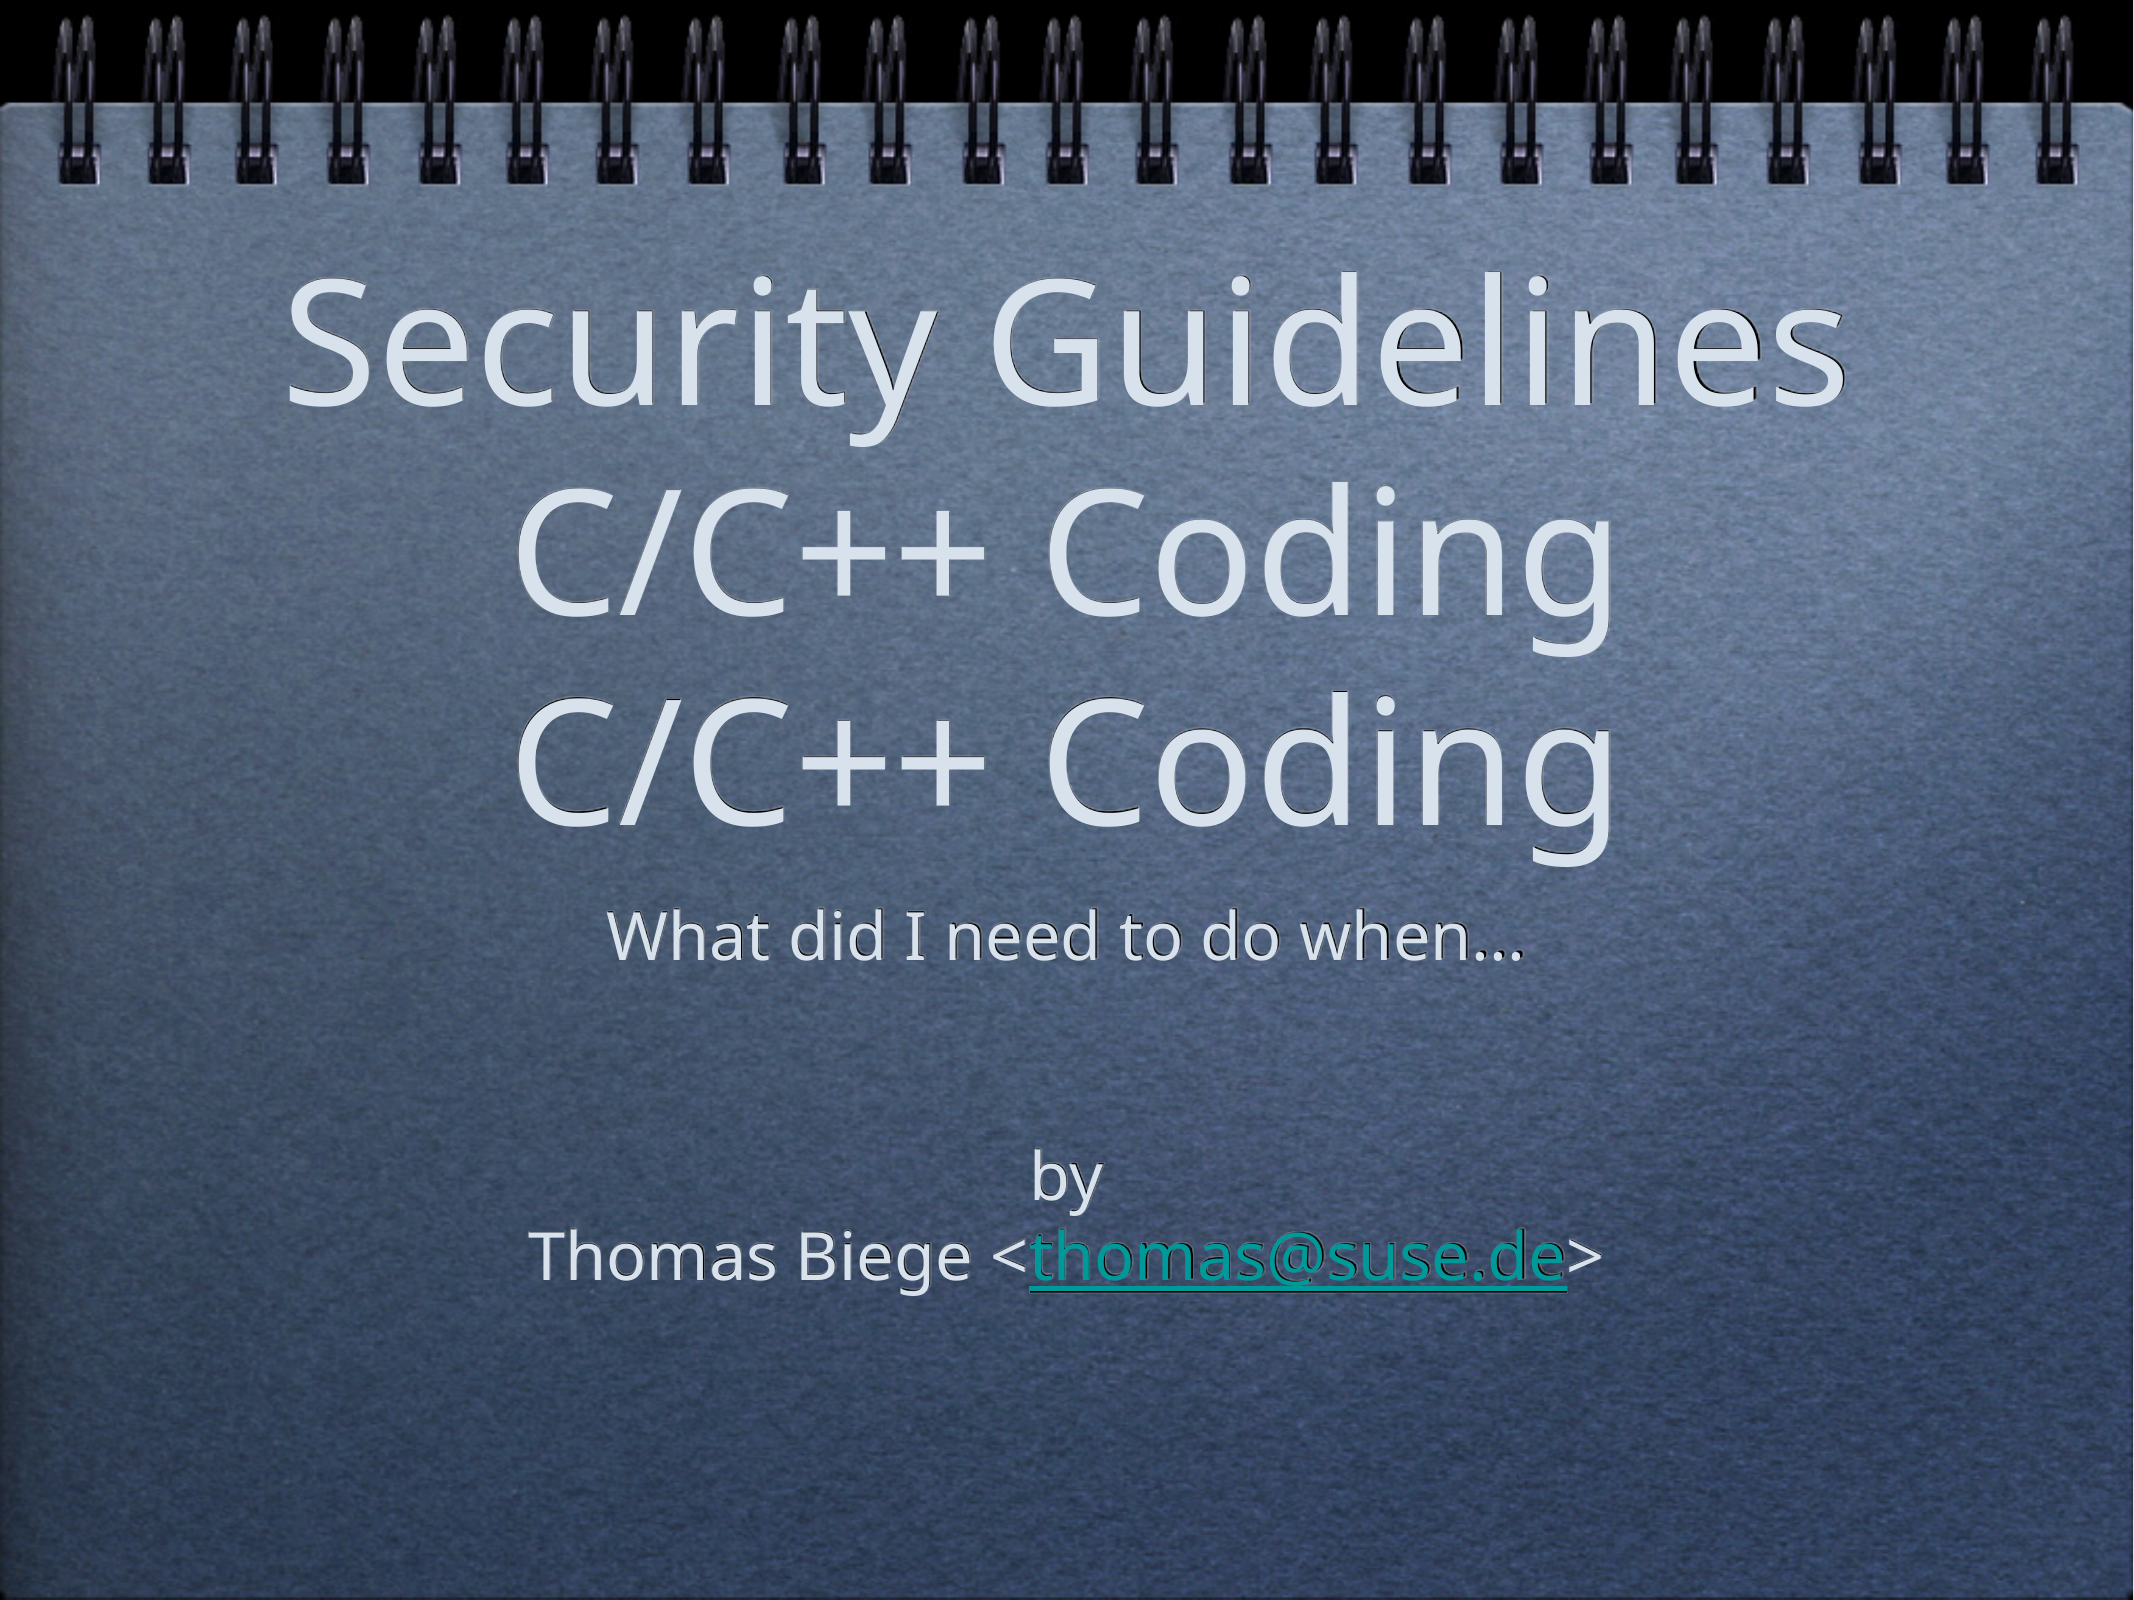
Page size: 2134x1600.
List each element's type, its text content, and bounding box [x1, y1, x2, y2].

list What did I need to do when... by Thomas Biege <thomas@suse.de> [129, 885, 2005, 1409]
title Security Guidelines C/C++ Coding C/C++ Coding [129, 222, 2005, 869]
picture [0, 0, 2134, 1600]
